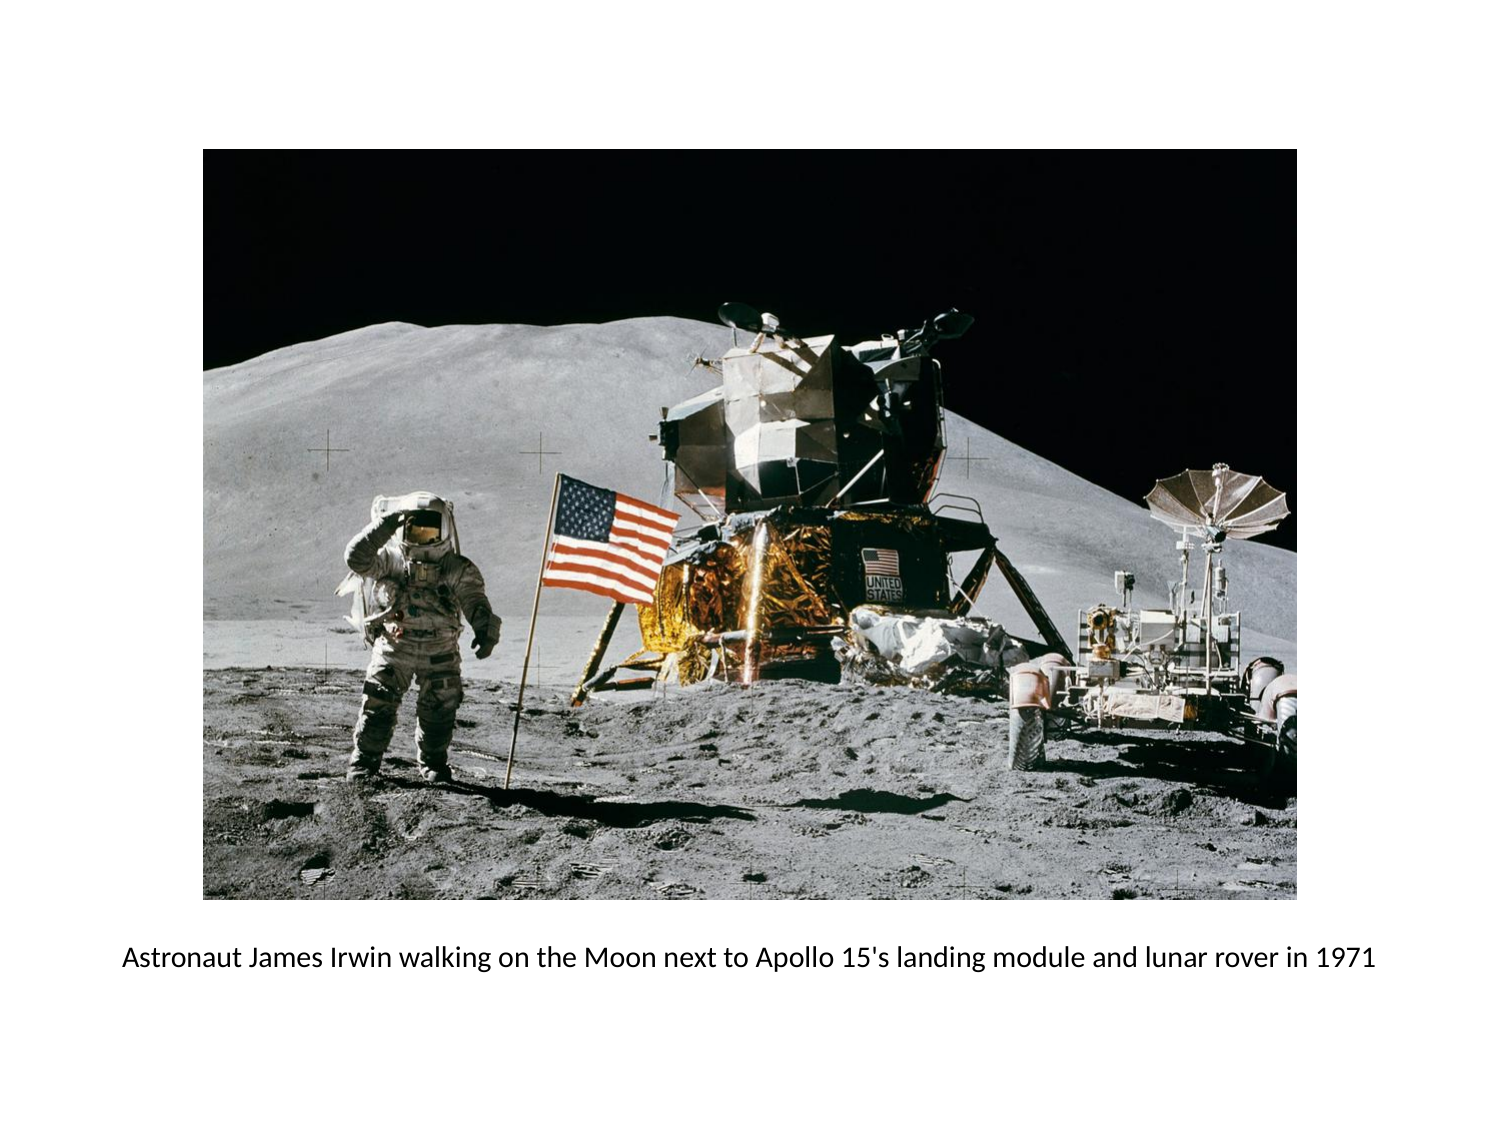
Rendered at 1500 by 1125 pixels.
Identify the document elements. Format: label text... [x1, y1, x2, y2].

text_box Astronaut James Irwin walking on the Moon next to Apollo 15's landing module and lunar rover in 1971 [107, 930, 1393, 981]
picture [203, 149, 1297, 900]
